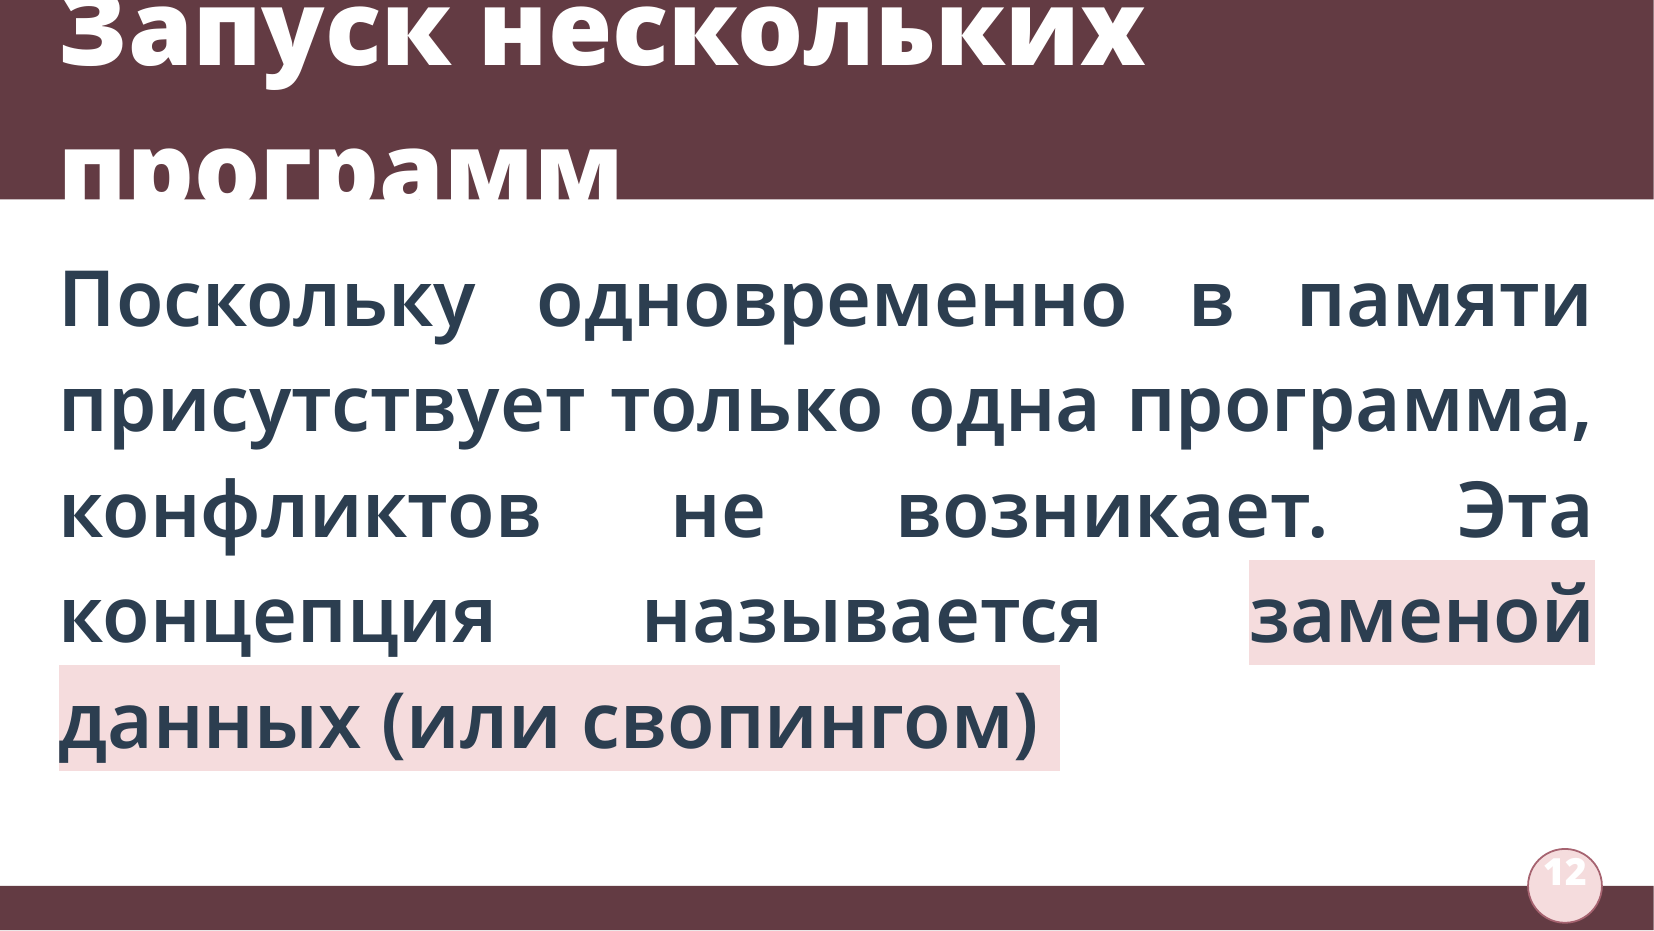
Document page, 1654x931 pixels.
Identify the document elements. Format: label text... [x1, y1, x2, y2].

title Запуск нескольких программ [59, 37, 1595, 155]
list Поскольку одновременно в памяти присутствует только одна программа, конфликтов не возникает. Эта концепция называется заменой данных (или свопингом) [59, 243, 1595, 864]
